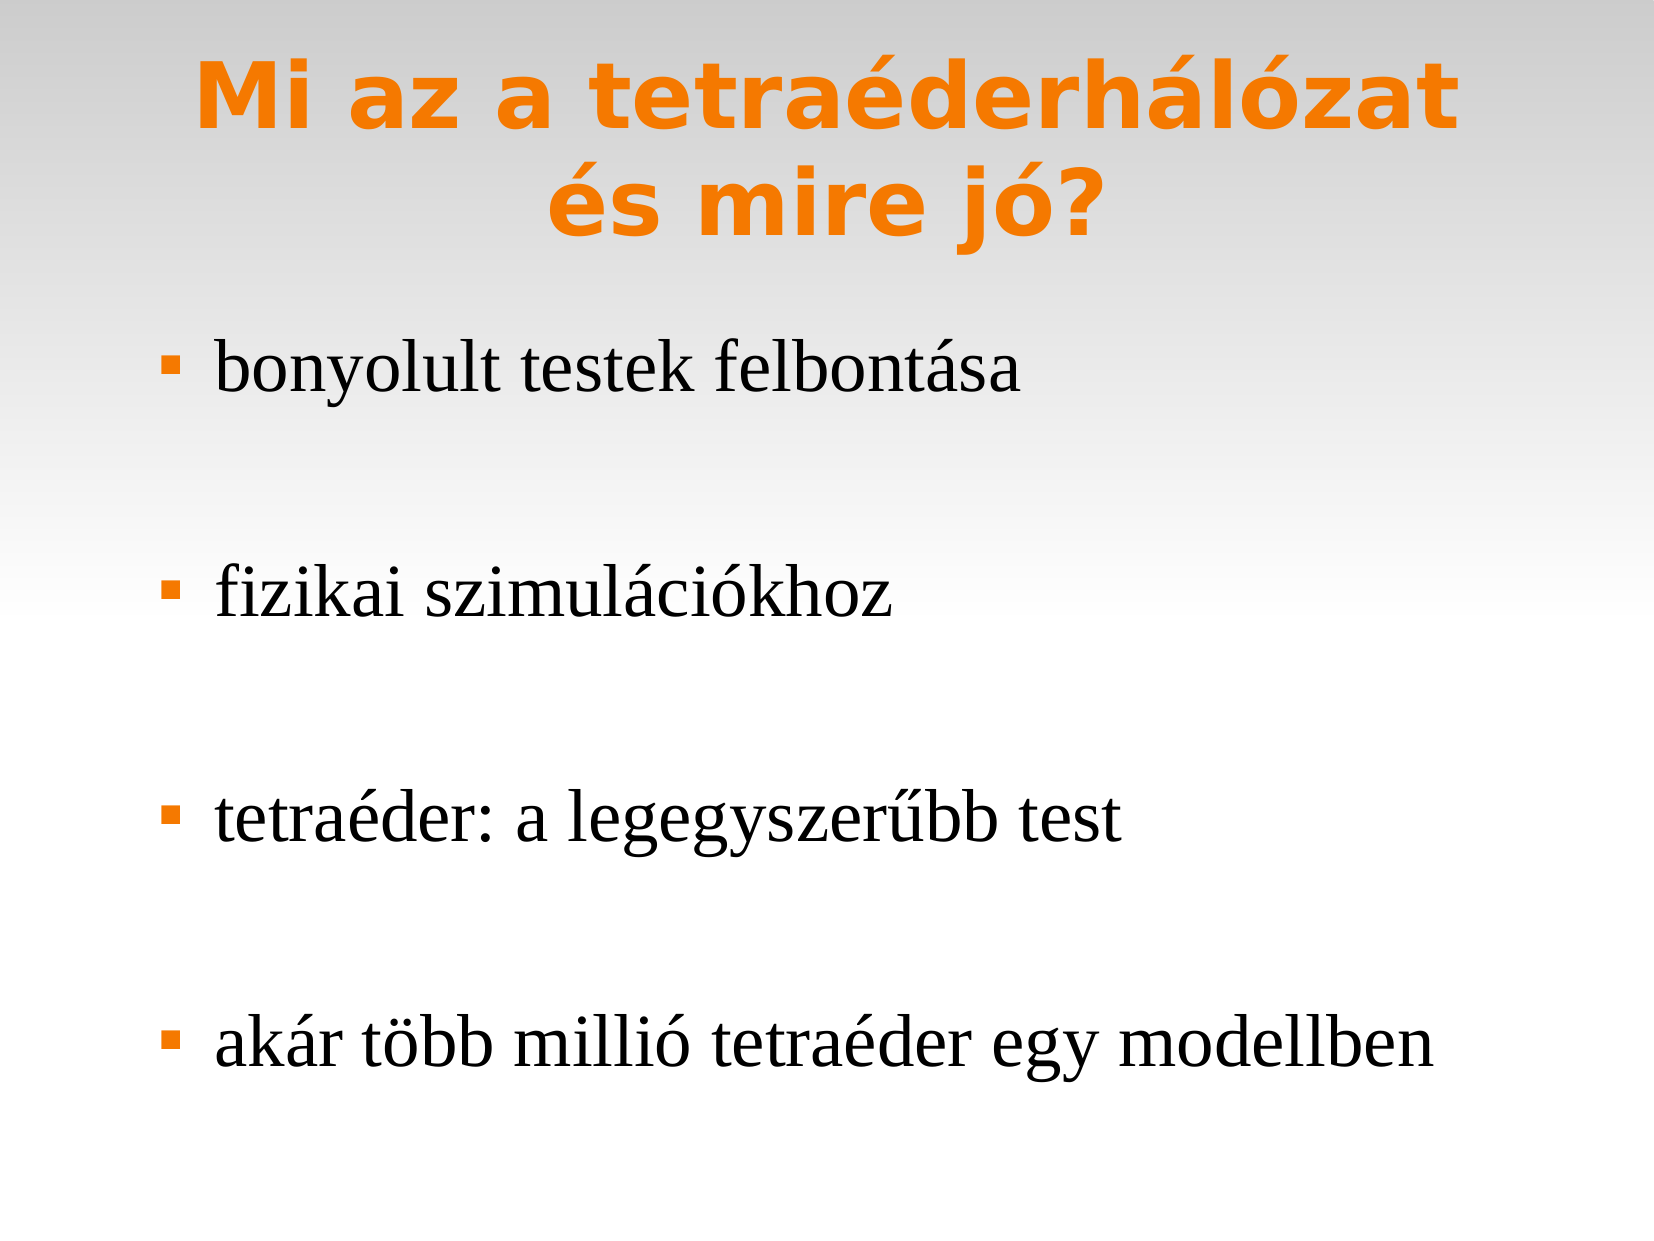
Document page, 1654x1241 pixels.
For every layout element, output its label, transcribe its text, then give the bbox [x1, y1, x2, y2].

list bonyolult testek felbontása fizikai szimulációkhoz tetraéder: a legegyszerűbb test akár több millió tetraéder egy modellben [125, 324, 1565, 1129]
title Mi az a tetraéderhálózat és mire jó? [121, 42, 1534, 257]
